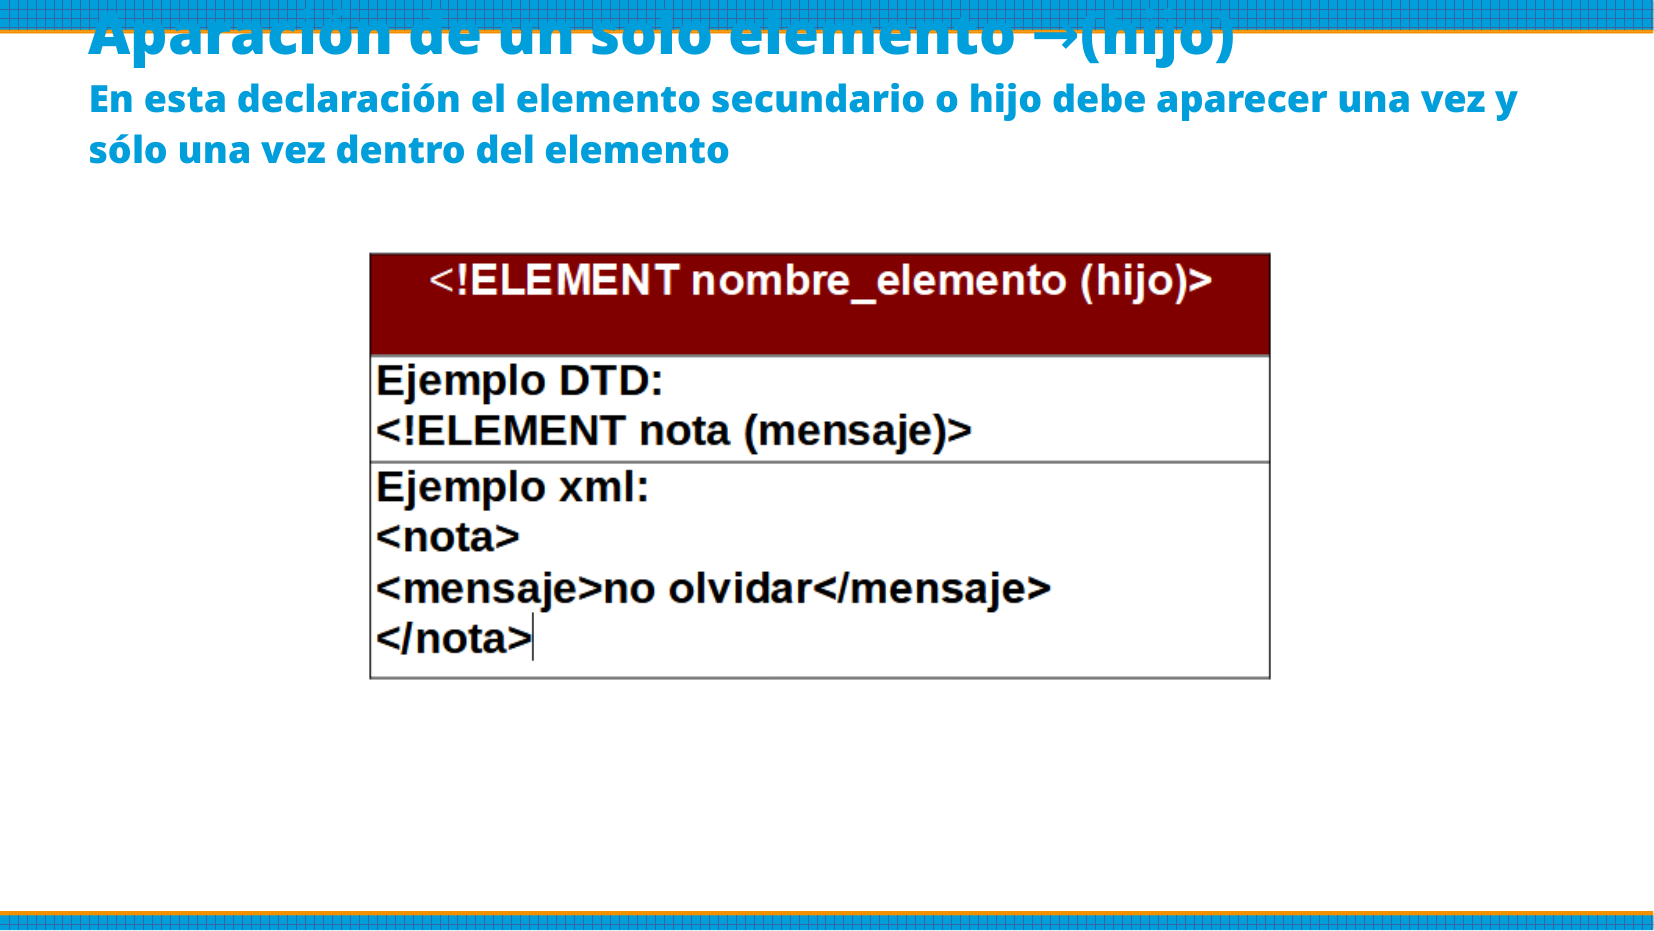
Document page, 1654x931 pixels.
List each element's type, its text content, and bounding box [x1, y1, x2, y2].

picture [365, 220, 1296, 708]
subtitle Aparación de un solo elemento →(hijo) En esta declaración el elemento secundario o hijo debe aparecer una vez y sólo una vez dentro del elemento [88, 24, 1565, 818]
